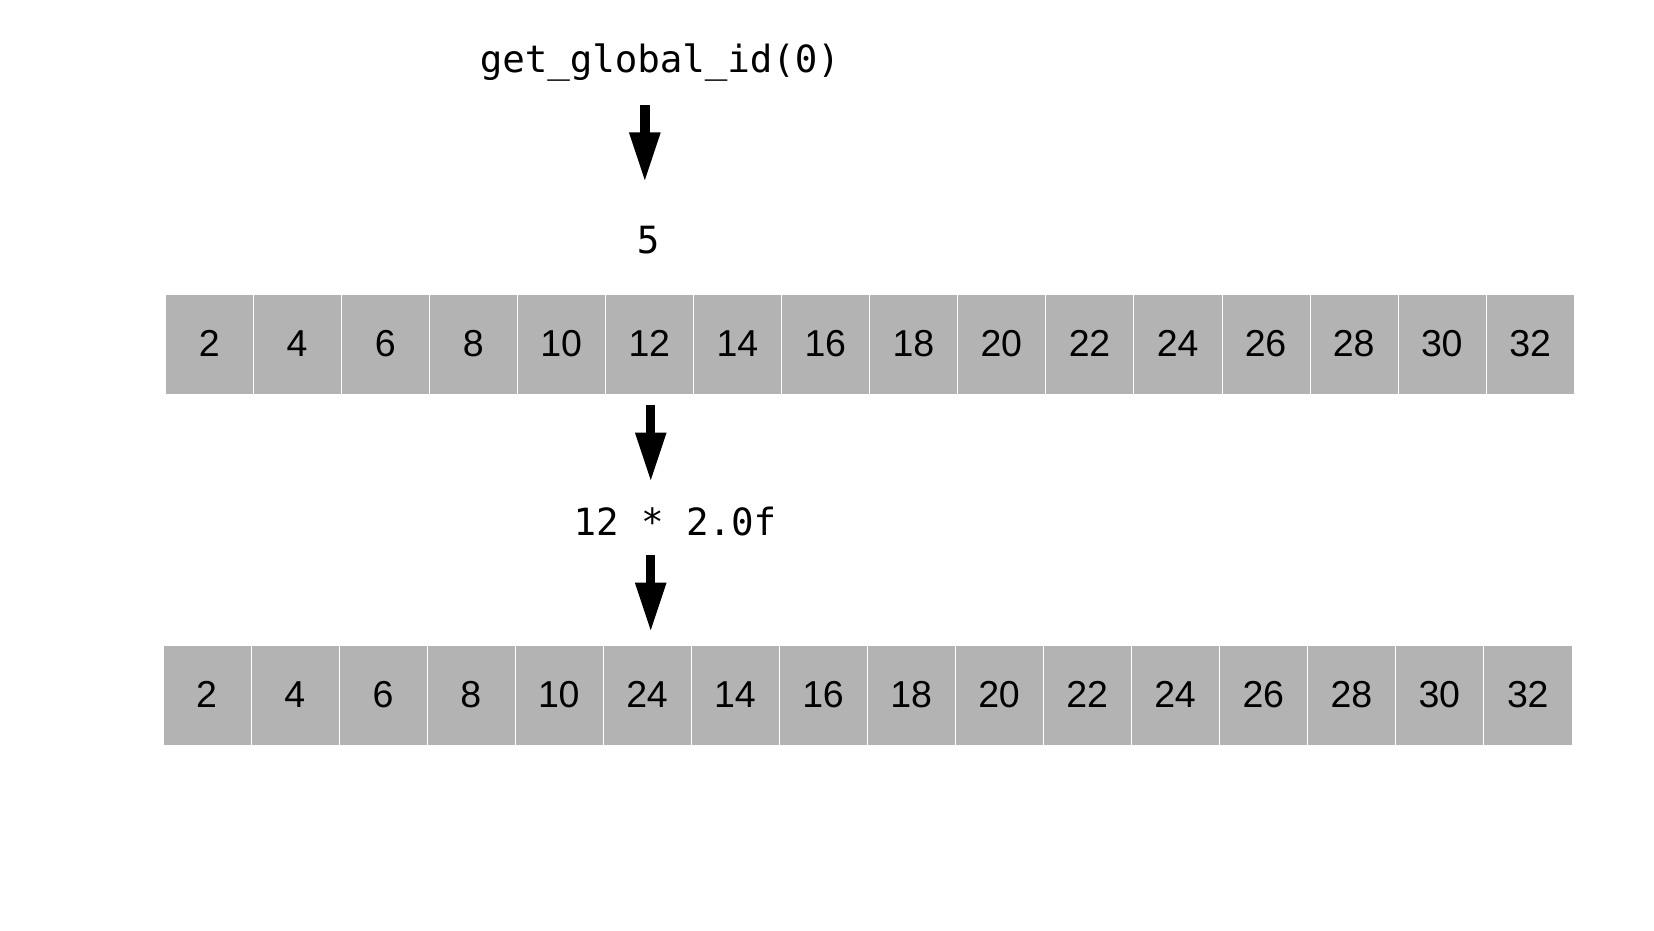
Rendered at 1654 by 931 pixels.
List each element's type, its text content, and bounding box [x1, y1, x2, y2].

table_header 10 [518, 295, 605, 394]
table_header 28 [1308, 646, 1395, 745]
table_header 30 [1396, 646, 1483, 745]
table_header 28 [1311, 295, 1398, 394]
text_box 5 [273, 211, 1023, 271]
table_header 8 [428, 646, 515, 745]
table_header 2 [164, 646, 251, 745]
table_header 20 [958, 295, 1045, 394]
table_header 2 [166, 295, 253, 394]
table_header 22 [1046, 295, 1133, 394]
table_header 24 [1132, 646, 1219, 745]
table_header 20 [956, 646, 1043, 745]
table_header 6 [340, 646, 427, 745]
table_header 32 [1487, 295, 1574, 394]
table_header 12 [606, 295, 693, 394]
table_header 10 [516, 646, 603, 745]
table_header 26 [1223, 295, 1310, 394]
table_header 24 [1134, 295, 1222, 394]
table_header 26 [1220, 646, 1307, 745]
table_header 14 [694, 295, 781, 394]
text_box 12 * 2.0f [299, 493, 1050, 552]
table_header 18 [870, 295, 957, 394]
table_header 4 [252, 646, 339, 745]
table_header 24 [604, 646, 691, 745]
table_header 16 [780, 646, 867, 745]
table_header 18 [868, 646, 955, 745]
text_box get_global_id(0) [284, 30, 1035, 89]
table_header 22 [1044, 646, 1131, 745]
table_header 16 [782, 295, 869, 394]
table_header 4 [254, 295, 341, 394]
table_header 8 [430, 295, 517, 394]
table_header 30 [1399, 295, 1486, 394]
table_header 14 [692, 646, 779, 745]
table_header 32 [1484, 646, 1572, 745]
table_header 6 [342, 295, 429, 394]
